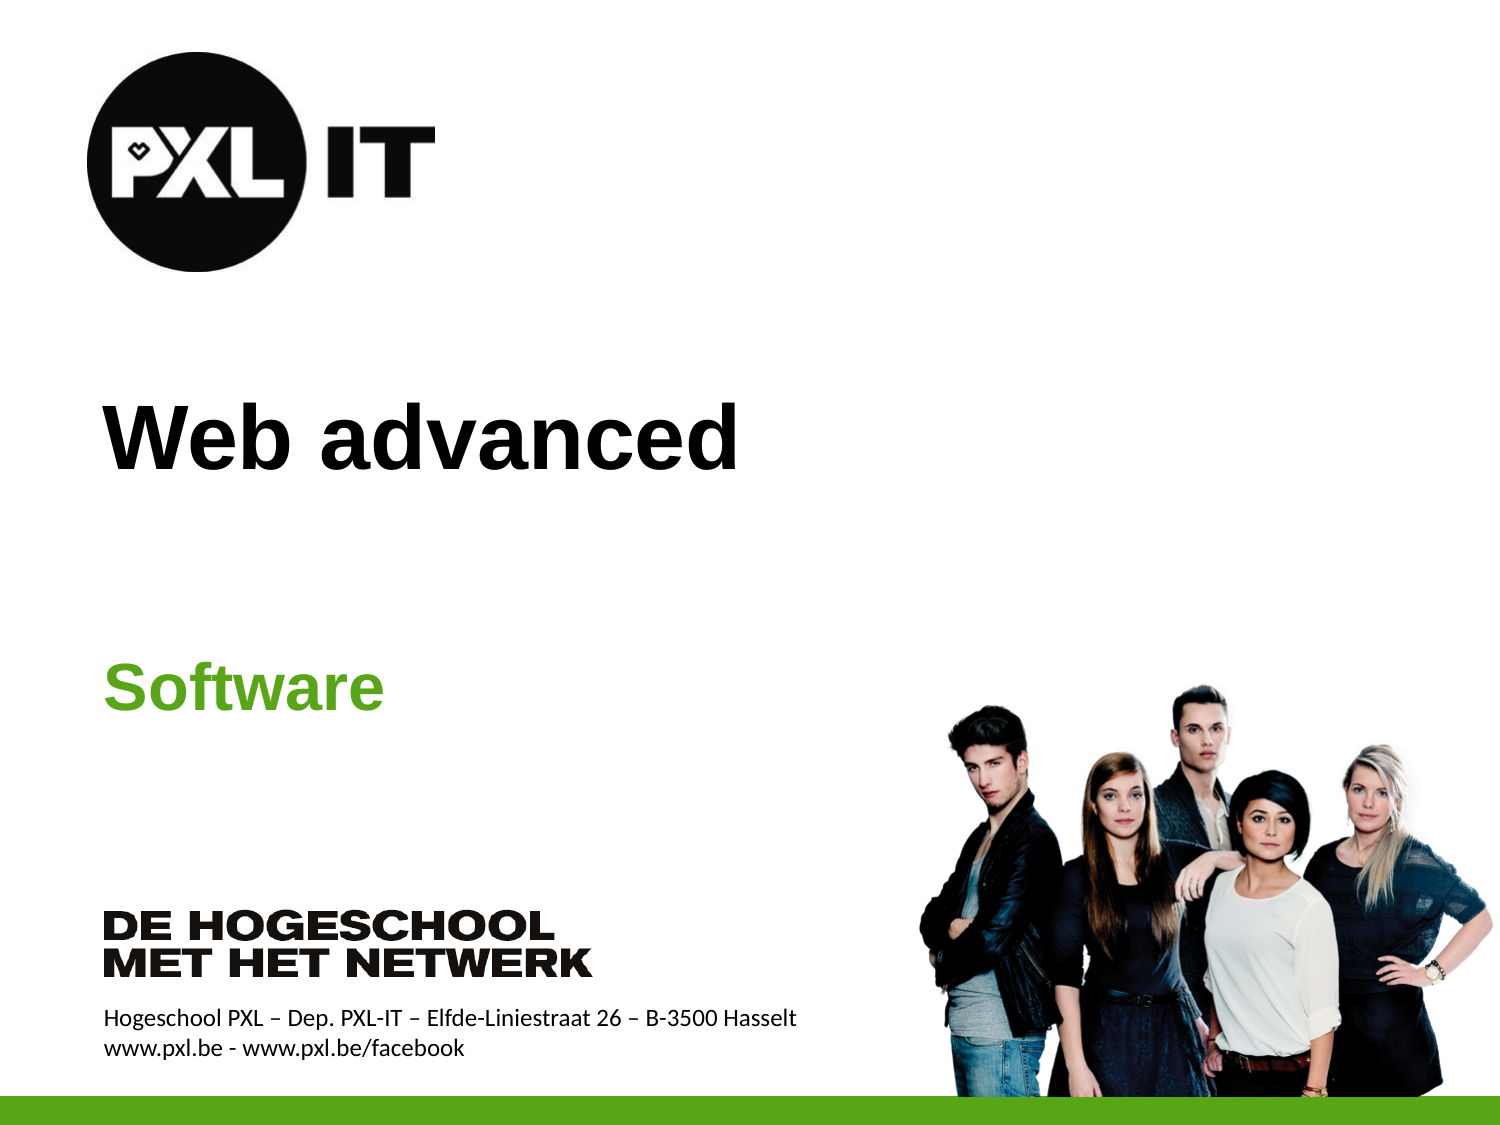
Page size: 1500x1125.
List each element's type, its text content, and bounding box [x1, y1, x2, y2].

text_box Web advanced [87, 312, 1363, 554]
picture [87, 52, 435, 272]
picture [877, 553, 1500, 1097]
text_box Software [89, 635, 878, 823]
picture [104, 909, 593, 977]
